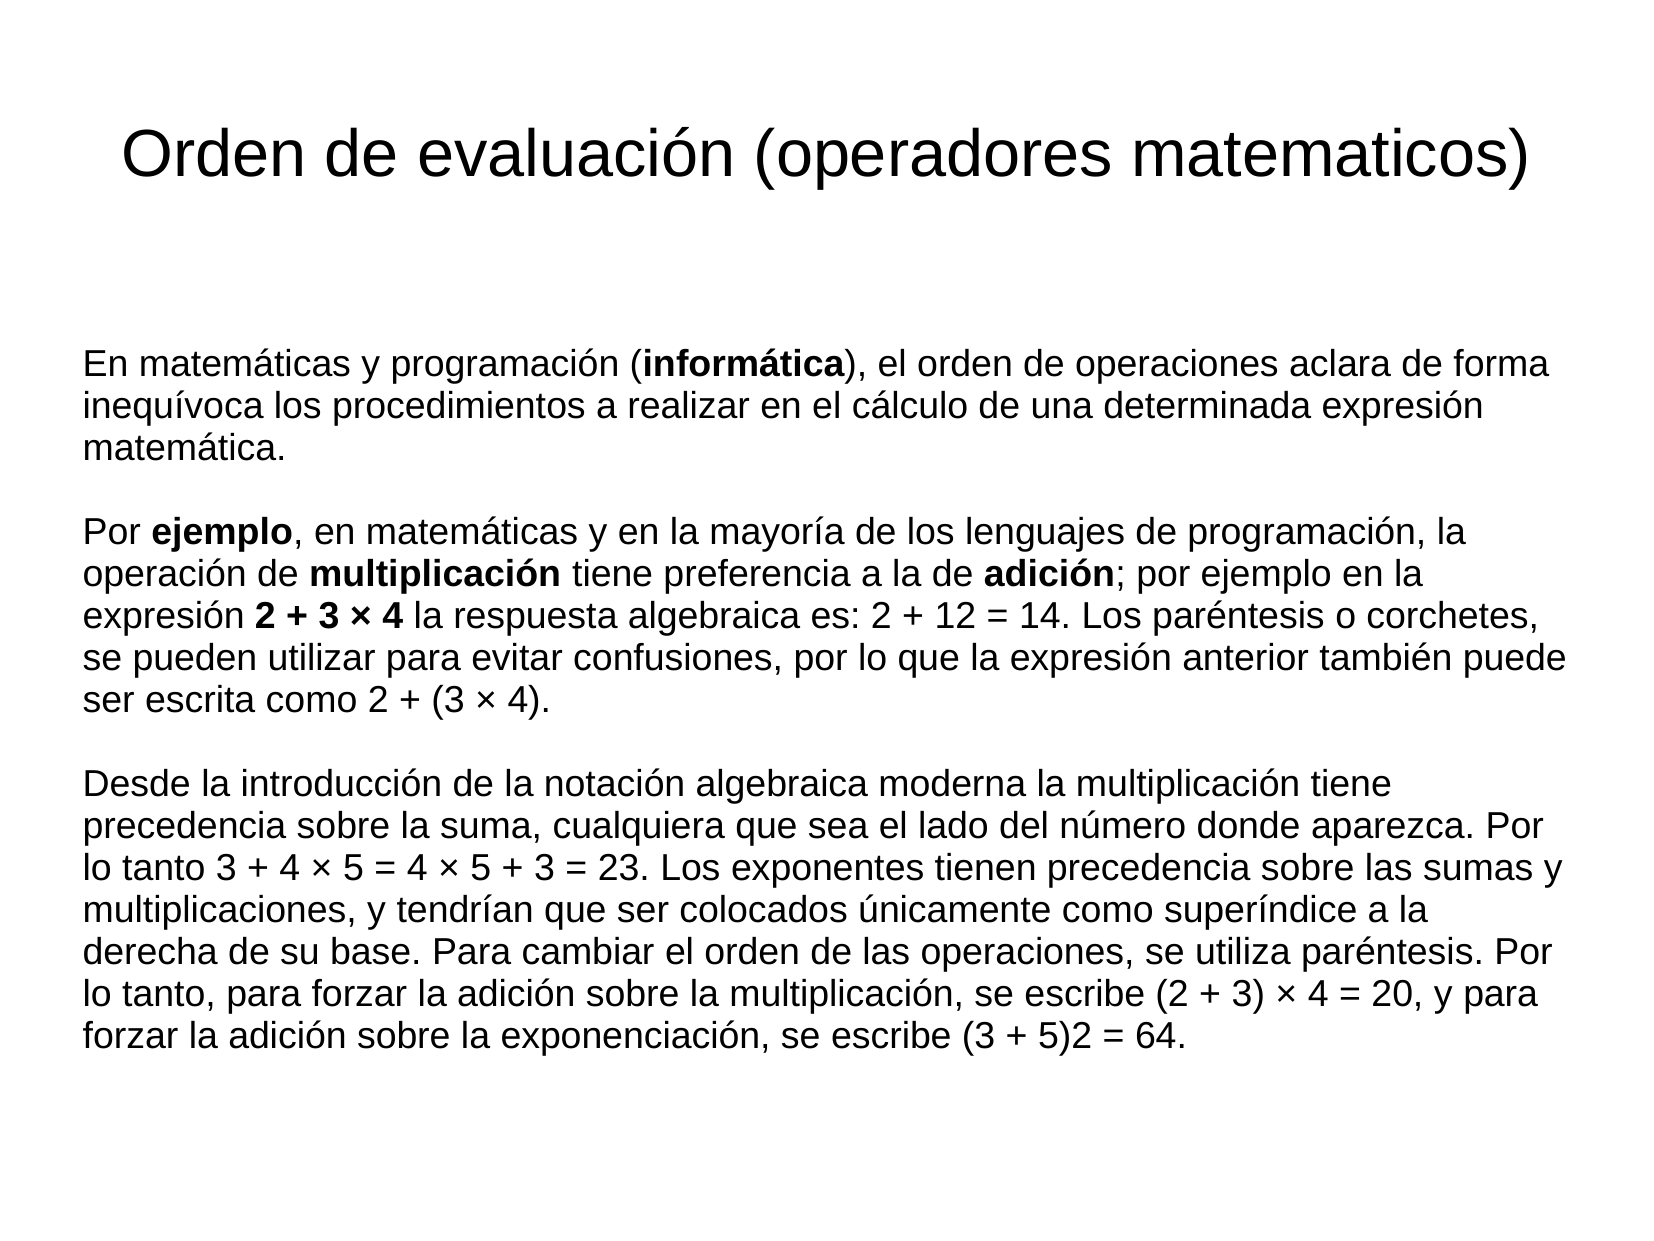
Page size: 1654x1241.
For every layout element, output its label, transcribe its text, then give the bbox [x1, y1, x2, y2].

subtitle En matemáticas y programación (informática), el orden de operaciones aclara de forma inequívoca los procedimientos a realizar en el cálculo de una determinada expresión matemática. Por ejemplo, en matemáticas y en la mayoría de los lenguajes de programación, la operación de multiplicación tiene preferencia a la de adición; por ejemplo en la expresión 2 + 3 × 4 la respuesta algebraica es: 2 + 12 = 14. Los paréntesis o corchetes, se pueden utilizar para evitar confusiones, por lo que la expresión anterior también puede ser escrita como 2 + (3 × 4). Desde la introducción de la notación algebraica moderna la multiplicación tiene precedencia sobre la suma, cualquiera que sea el lado del número donde aparezca. Por lo tanto 3 + 4 × 5 = 4 × 5 + 3 = 23. Los exponentes tienen precedencia sobre las sumas y multiplicaciones, y tendrían que ser colocados únicamente como superíndice a la derecha de su base. Para cambiar el orden de las operaciones, se utiliza paréntesis. Por lo tanto, para forzar la adición sobre la multiplicación, se escribe (2 + 3) × 4 = 20, y para forzar la adición sobre la exponenciación, se escribe (3 + 5)2 = 64. [82, 290, 1571, 1109]
title Orden de evaluación (operadores matematicos) [82, 49, 1571, 257]
